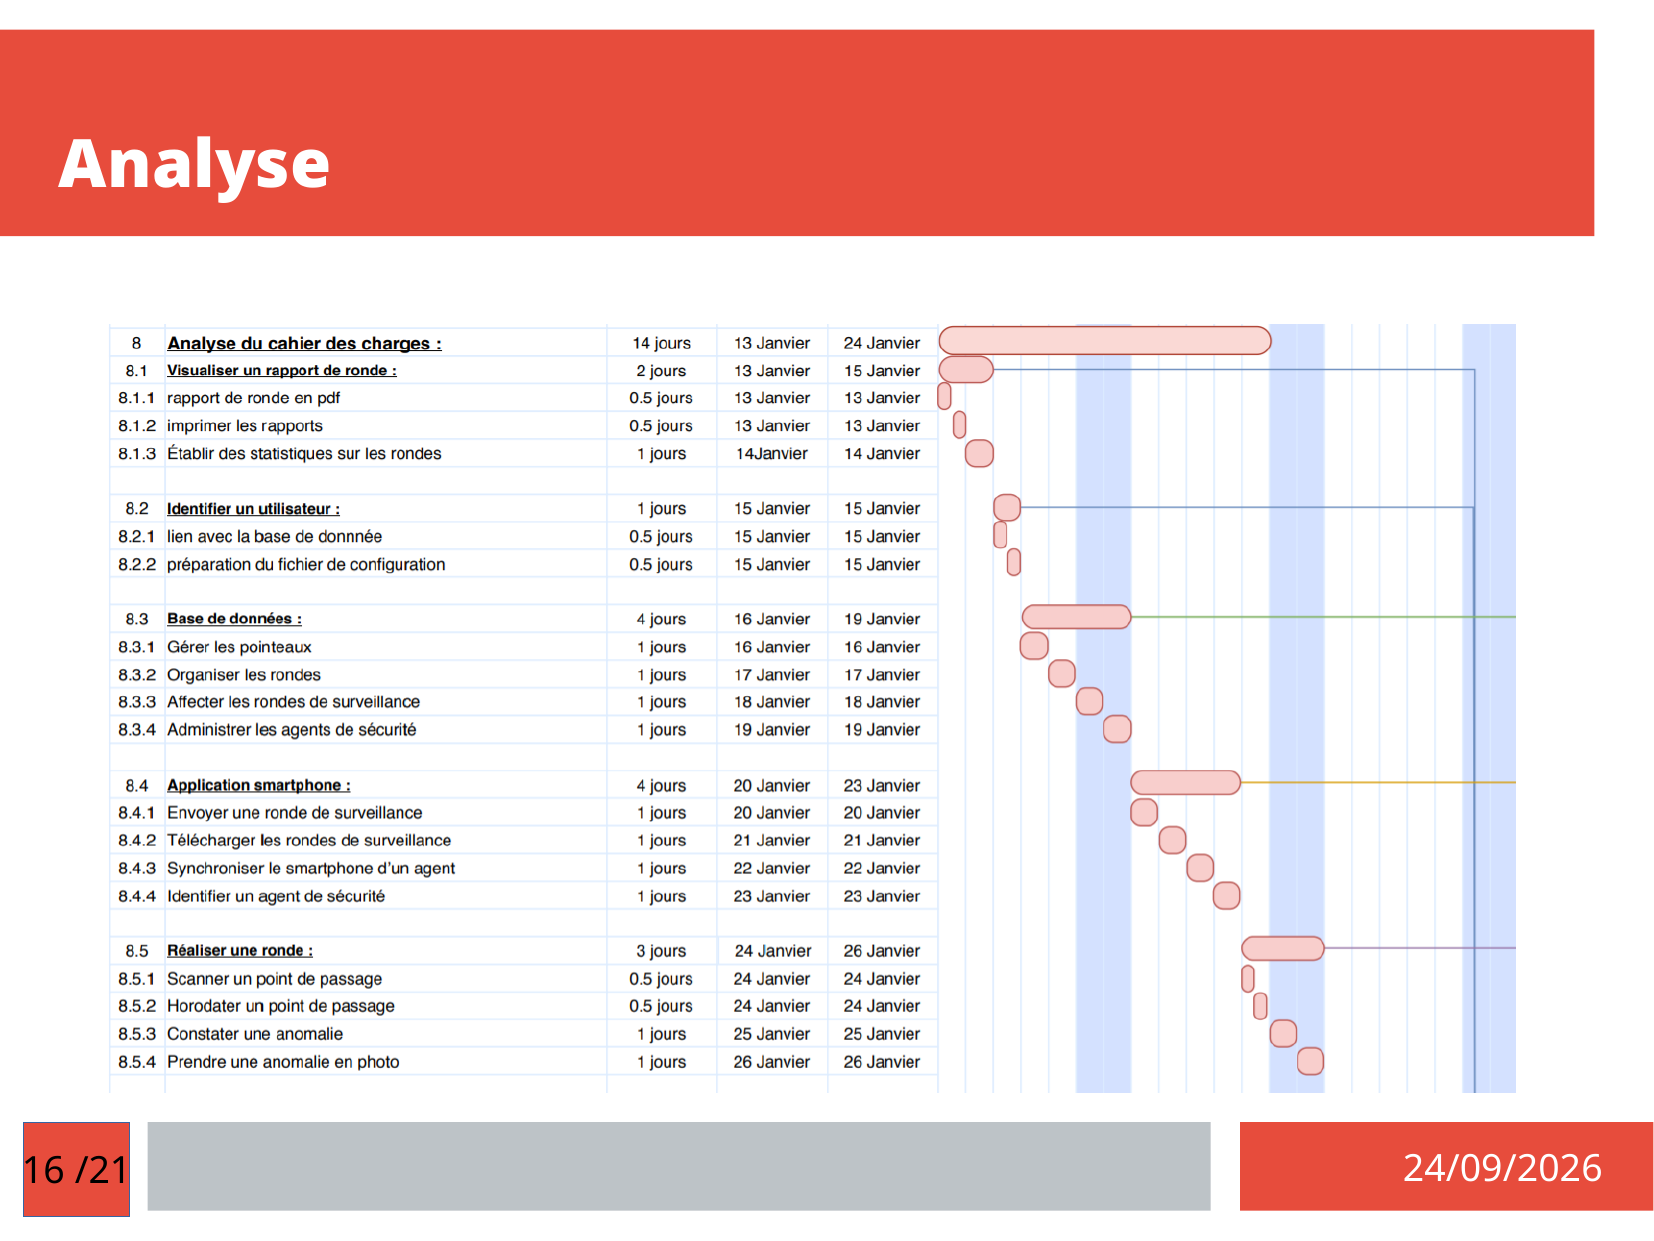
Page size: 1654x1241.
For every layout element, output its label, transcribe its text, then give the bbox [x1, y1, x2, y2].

picture [108, 324, 1516, 1093]
text_box <numéro> /21 [23, 1122, 130, 1217]
text_box 27/01/2020 [1388, 1133, 1634, 1196]
title Analyse [59, 59, 1595, 207]
